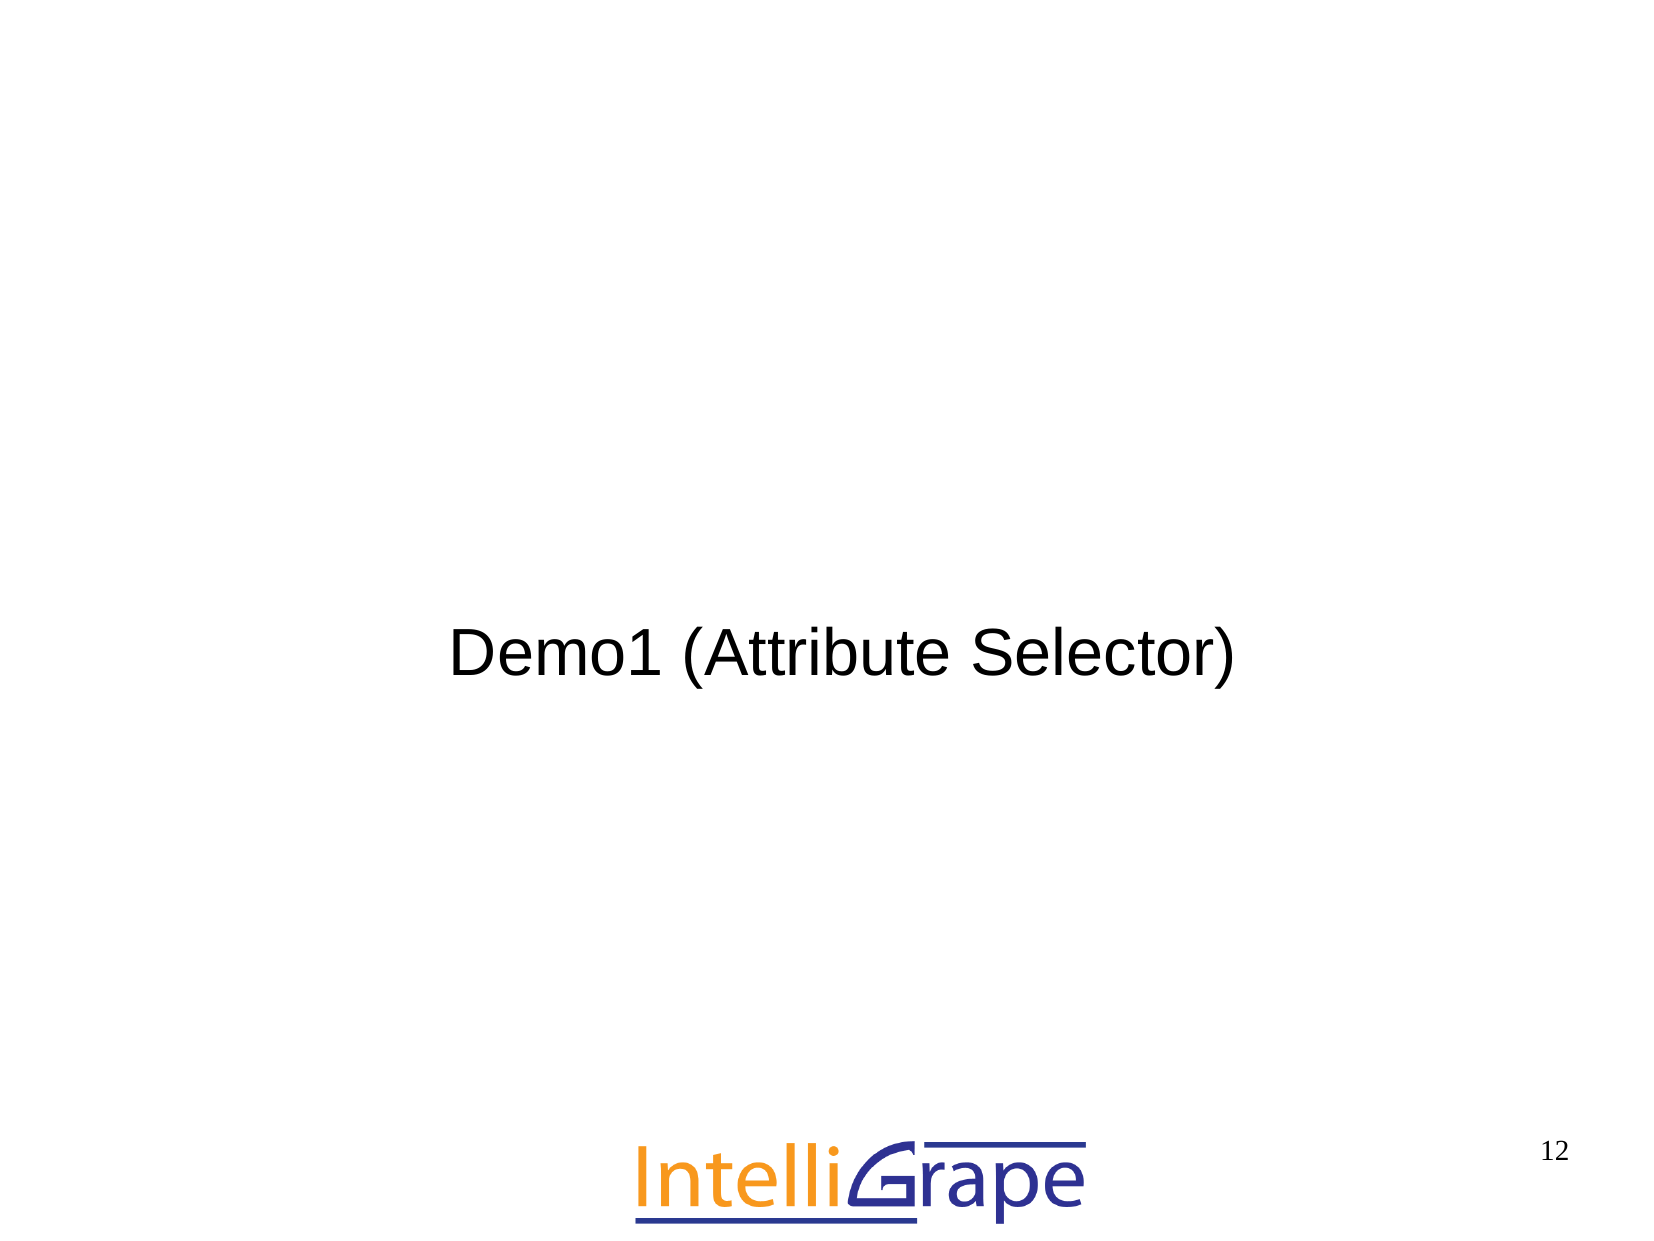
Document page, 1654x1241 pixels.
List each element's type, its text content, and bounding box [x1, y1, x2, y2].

picture [631, 1129, 1088, 1229]
subtitle Demo1 (Attribute Selector) [82, 242, 1570, 1062]
